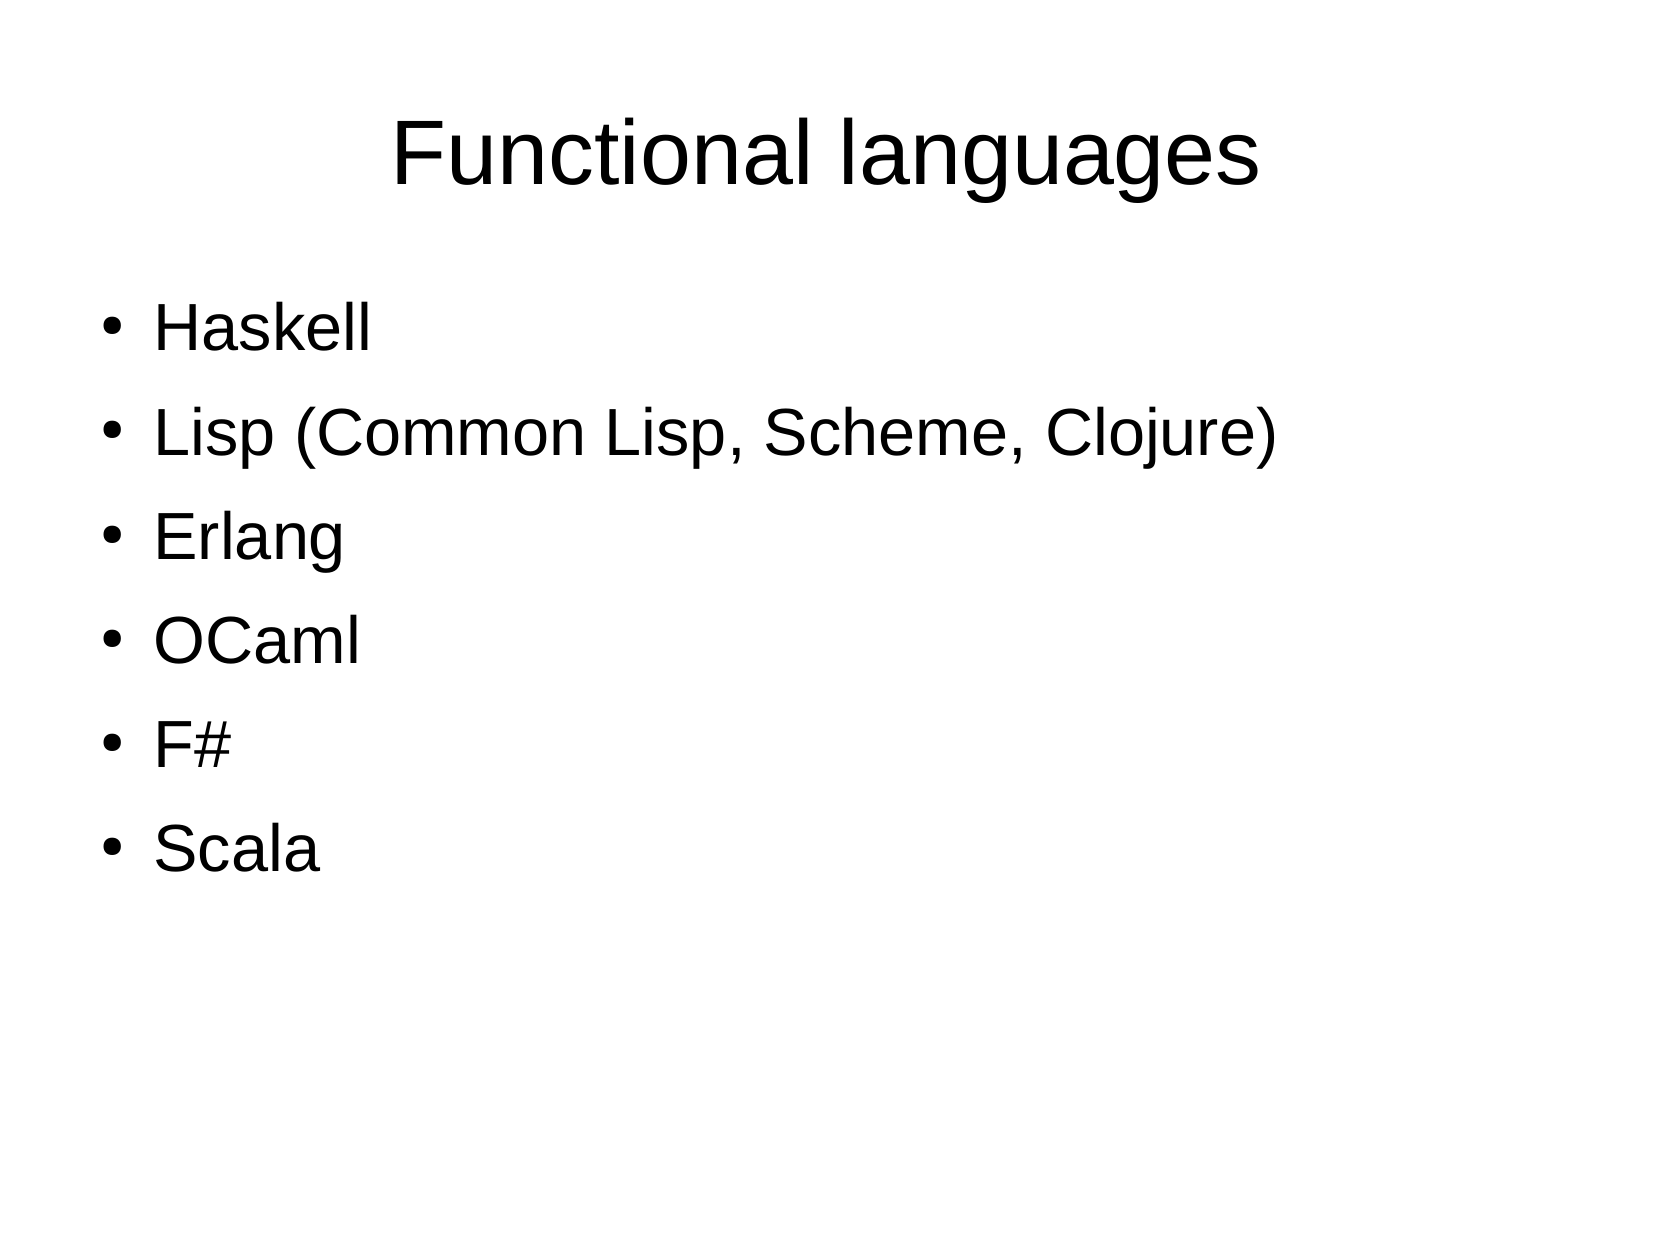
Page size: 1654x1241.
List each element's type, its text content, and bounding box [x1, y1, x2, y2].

list Haskell Lisp (Common Lisp, Scheme, Clojure) Erlang OCaml F# Scala [82, 290, 1571, 1109]
title Functional languages [82, 49, 1571, 257]
